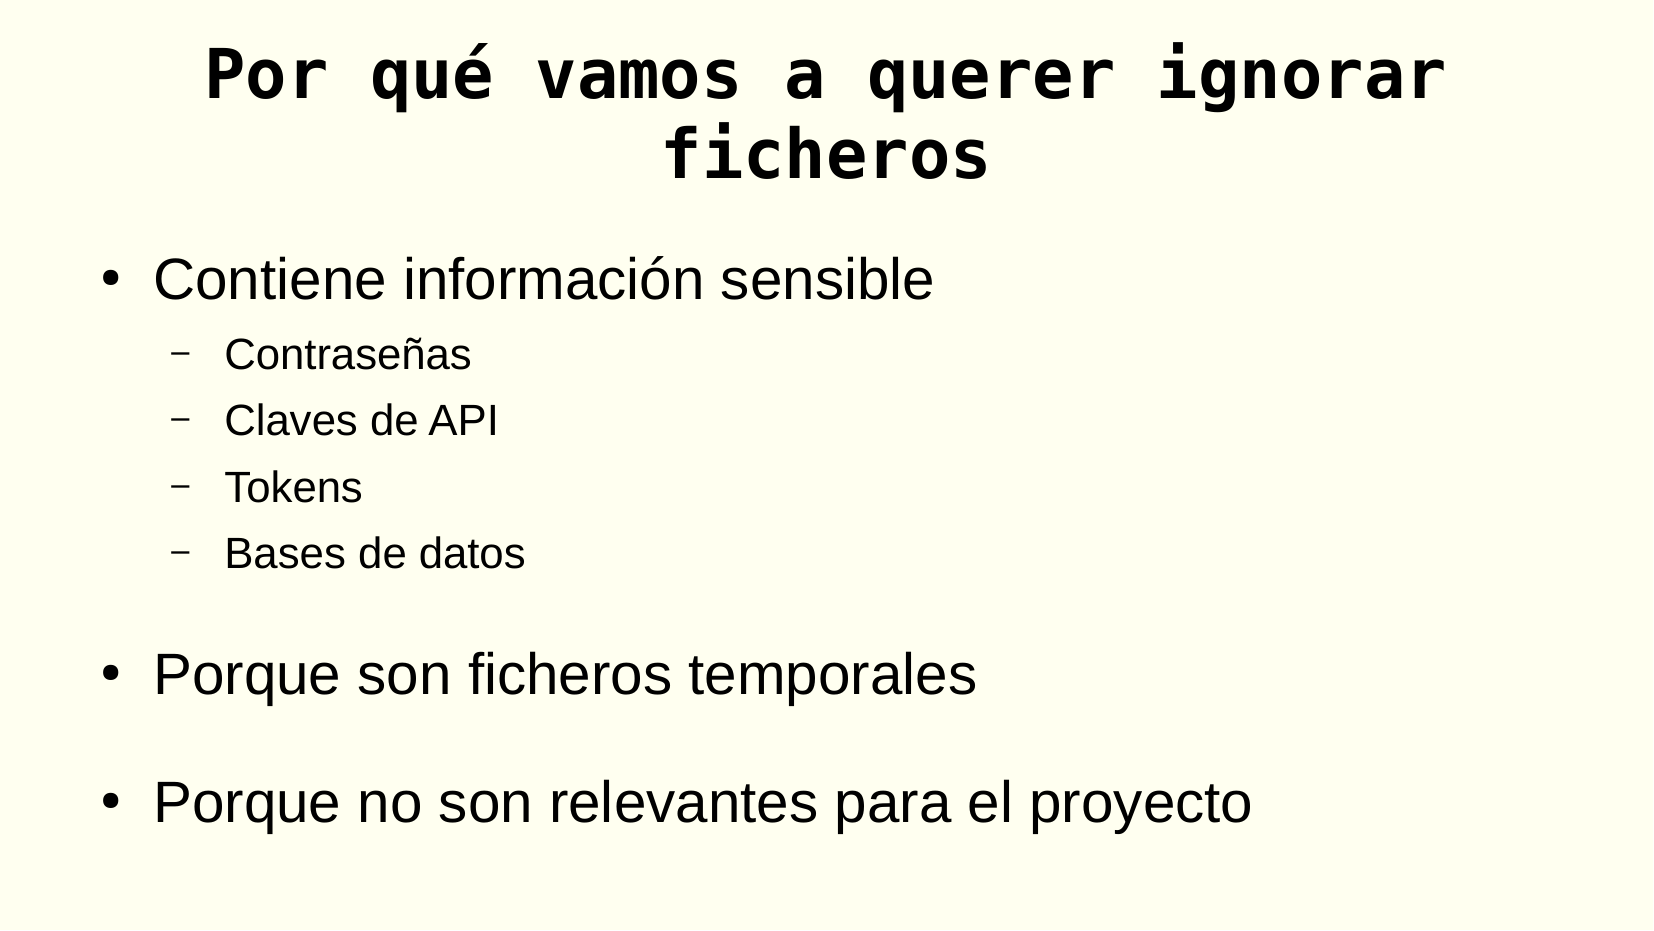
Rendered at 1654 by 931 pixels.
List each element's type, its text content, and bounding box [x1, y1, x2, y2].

list Contiene información sensible Contraseñas Claves de API Tokens Bases de datos Porque son ficheros temporales Porque no son relevantes para el proyecto [82, 247, 1571, 915]
title Por qué vamos a querer ignorar ficheros [82, 34, 1571, 195]
